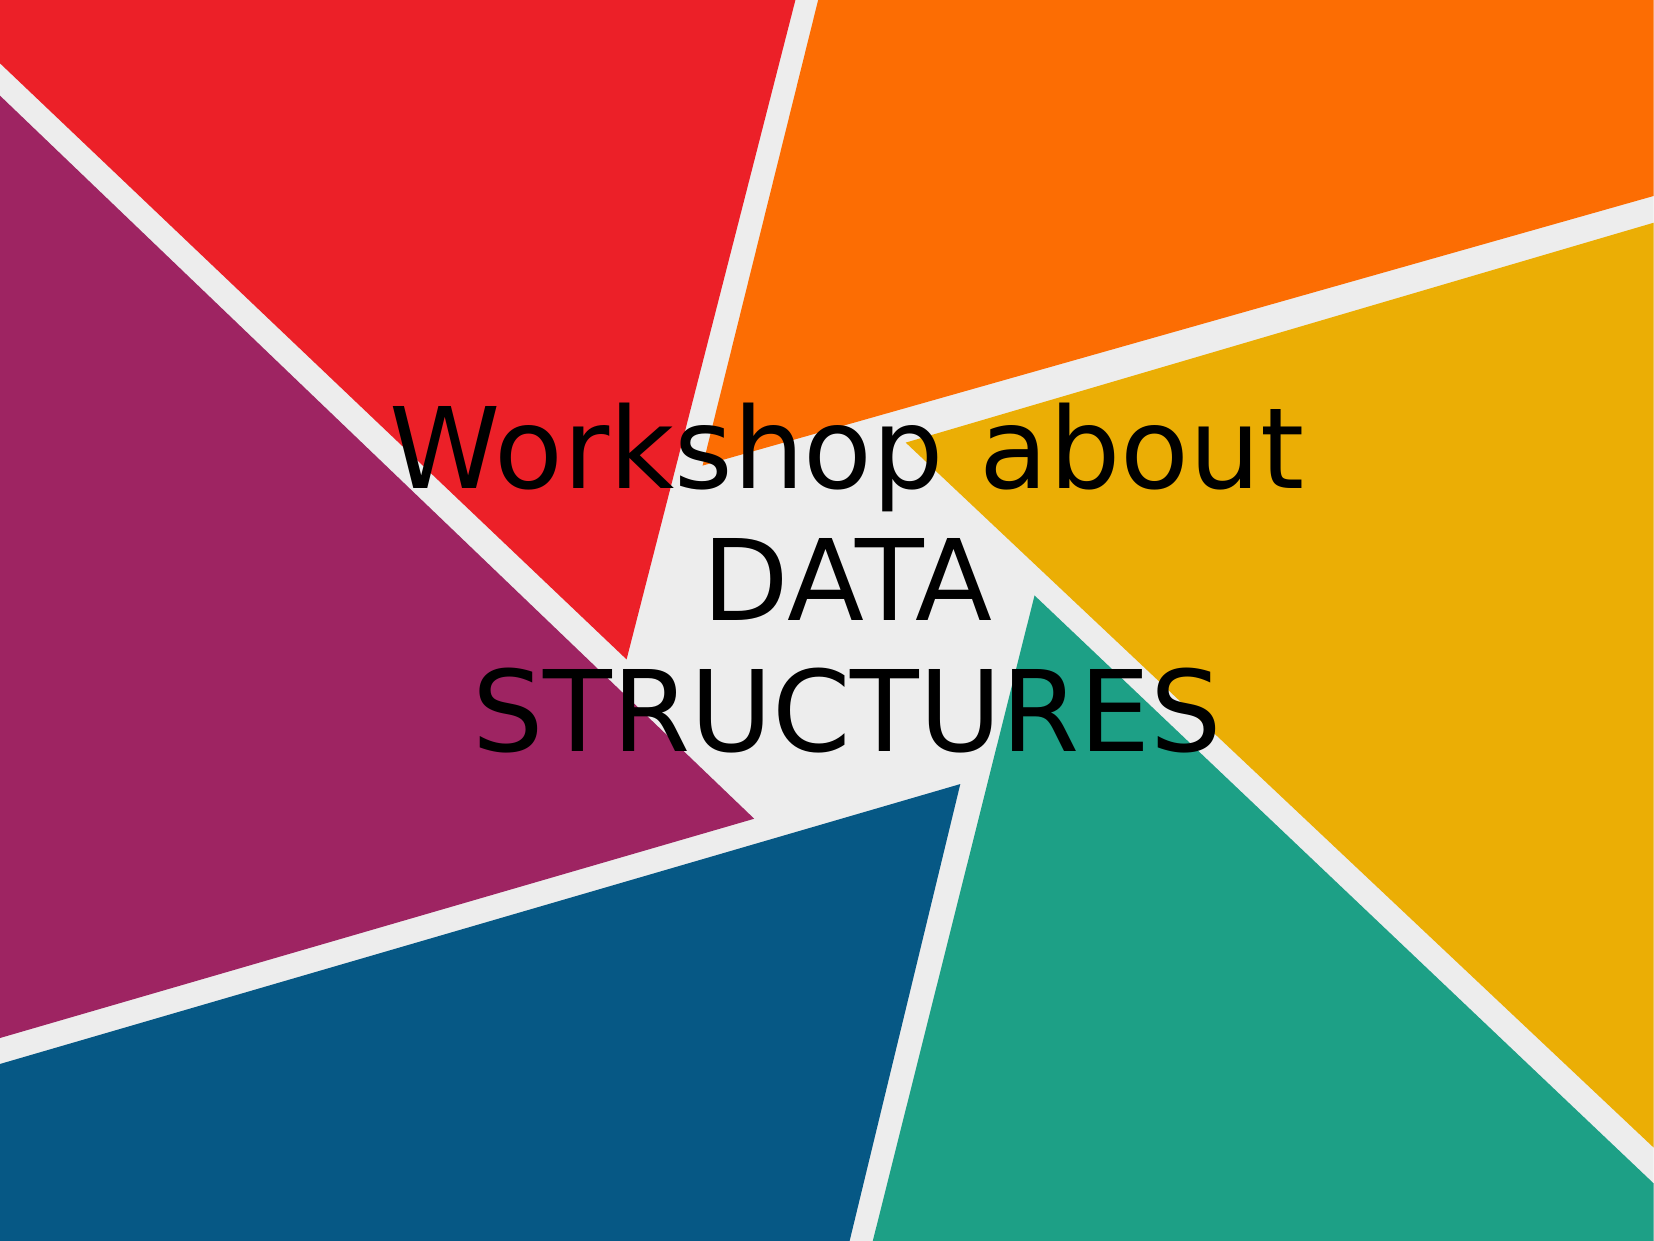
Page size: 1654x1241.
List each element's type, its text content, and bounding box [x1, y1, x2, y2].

subtitle Workshop about DATA STRUCTURES [375, 240, 1321, 923]
